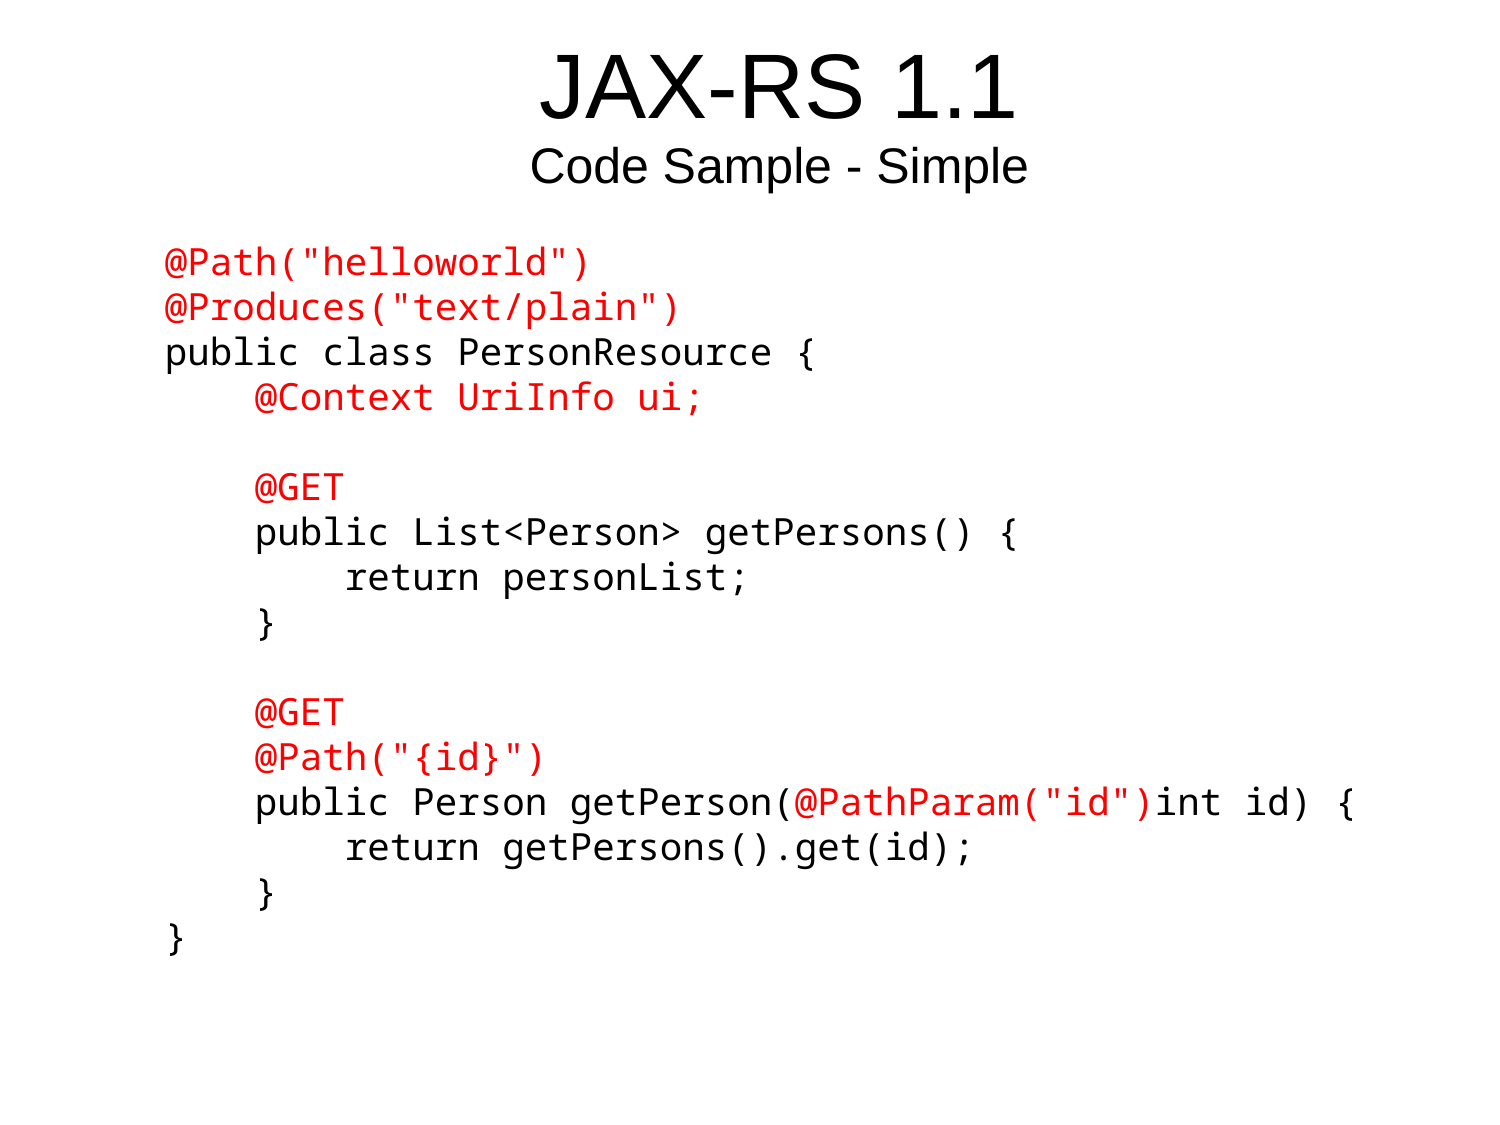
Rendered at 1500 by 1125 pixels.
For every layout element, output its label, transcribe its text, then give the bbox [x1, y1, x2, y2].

text_box public class PersonResource { public List<Person> getPersons() { return personList; } public Person getPerson( int id) { return getPersons().get(id); } } [150, 831, 1388, 966]
text_box @Path("helloworld") @Produces("text/plain") @Context UriInfo ui; @GET @GET @Path("{id}") @PathParam("id") [150, 230, 1388, 831]
title JAX-RS 1.1 Code Sample - Simple [157, 35, 1402, 195]
